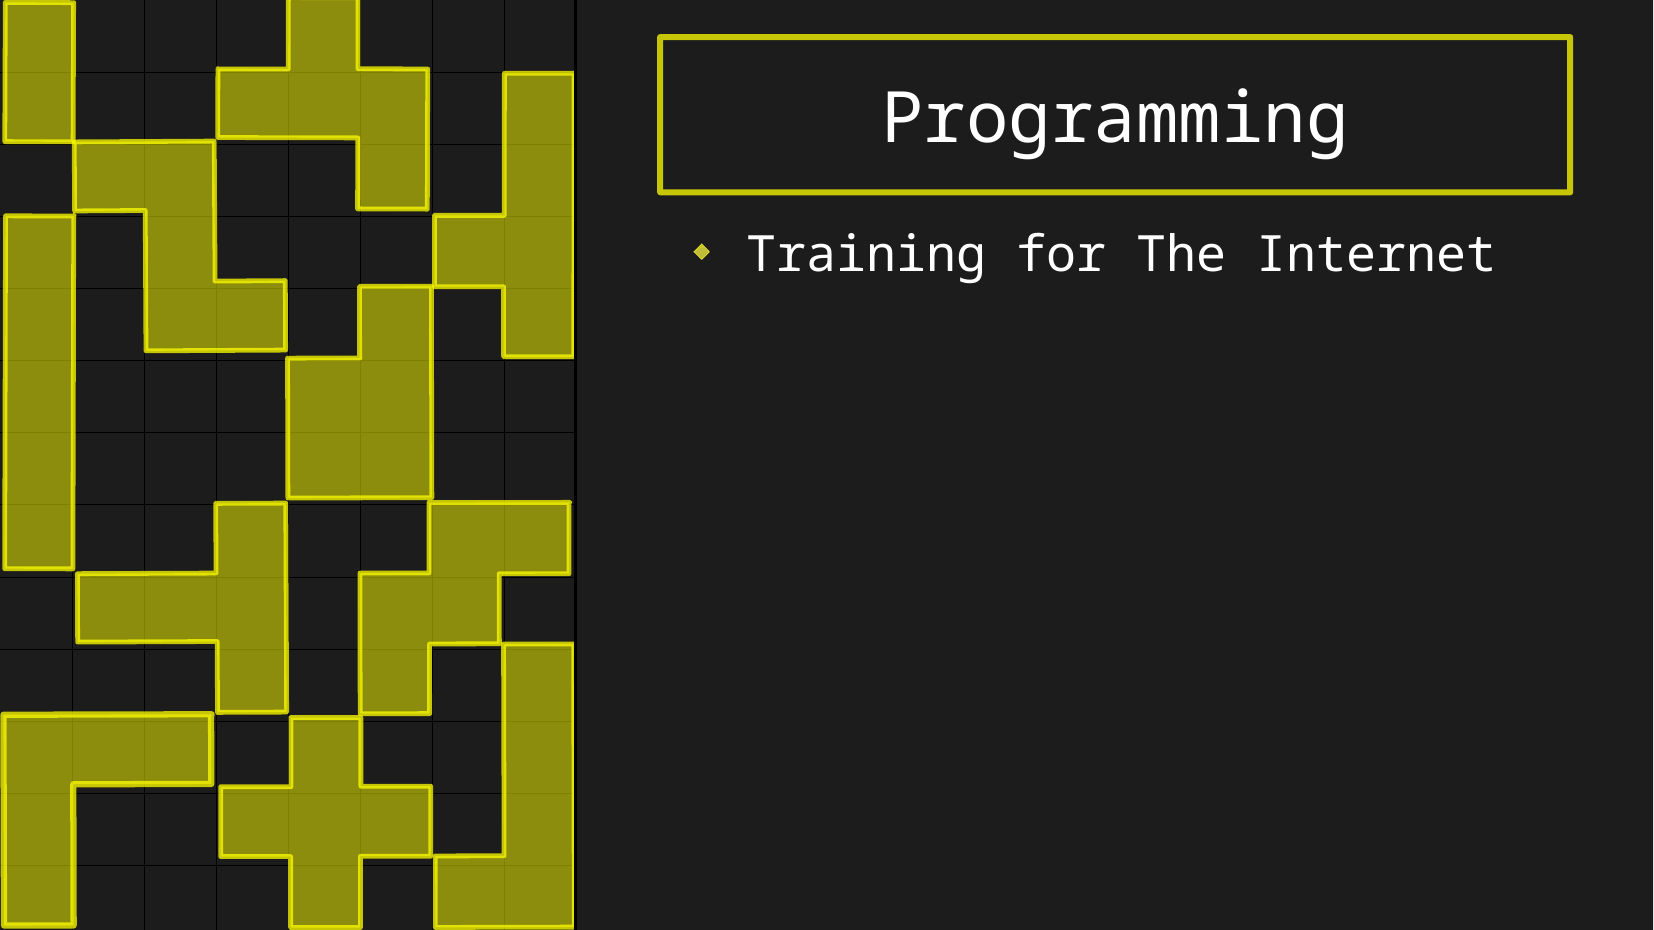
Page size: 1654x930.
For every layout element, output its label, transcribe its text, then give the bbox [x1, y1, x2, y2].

title Programming [660, 37, 1571, 193]
list Training for The Internet [675, 217, 1555, 757]
